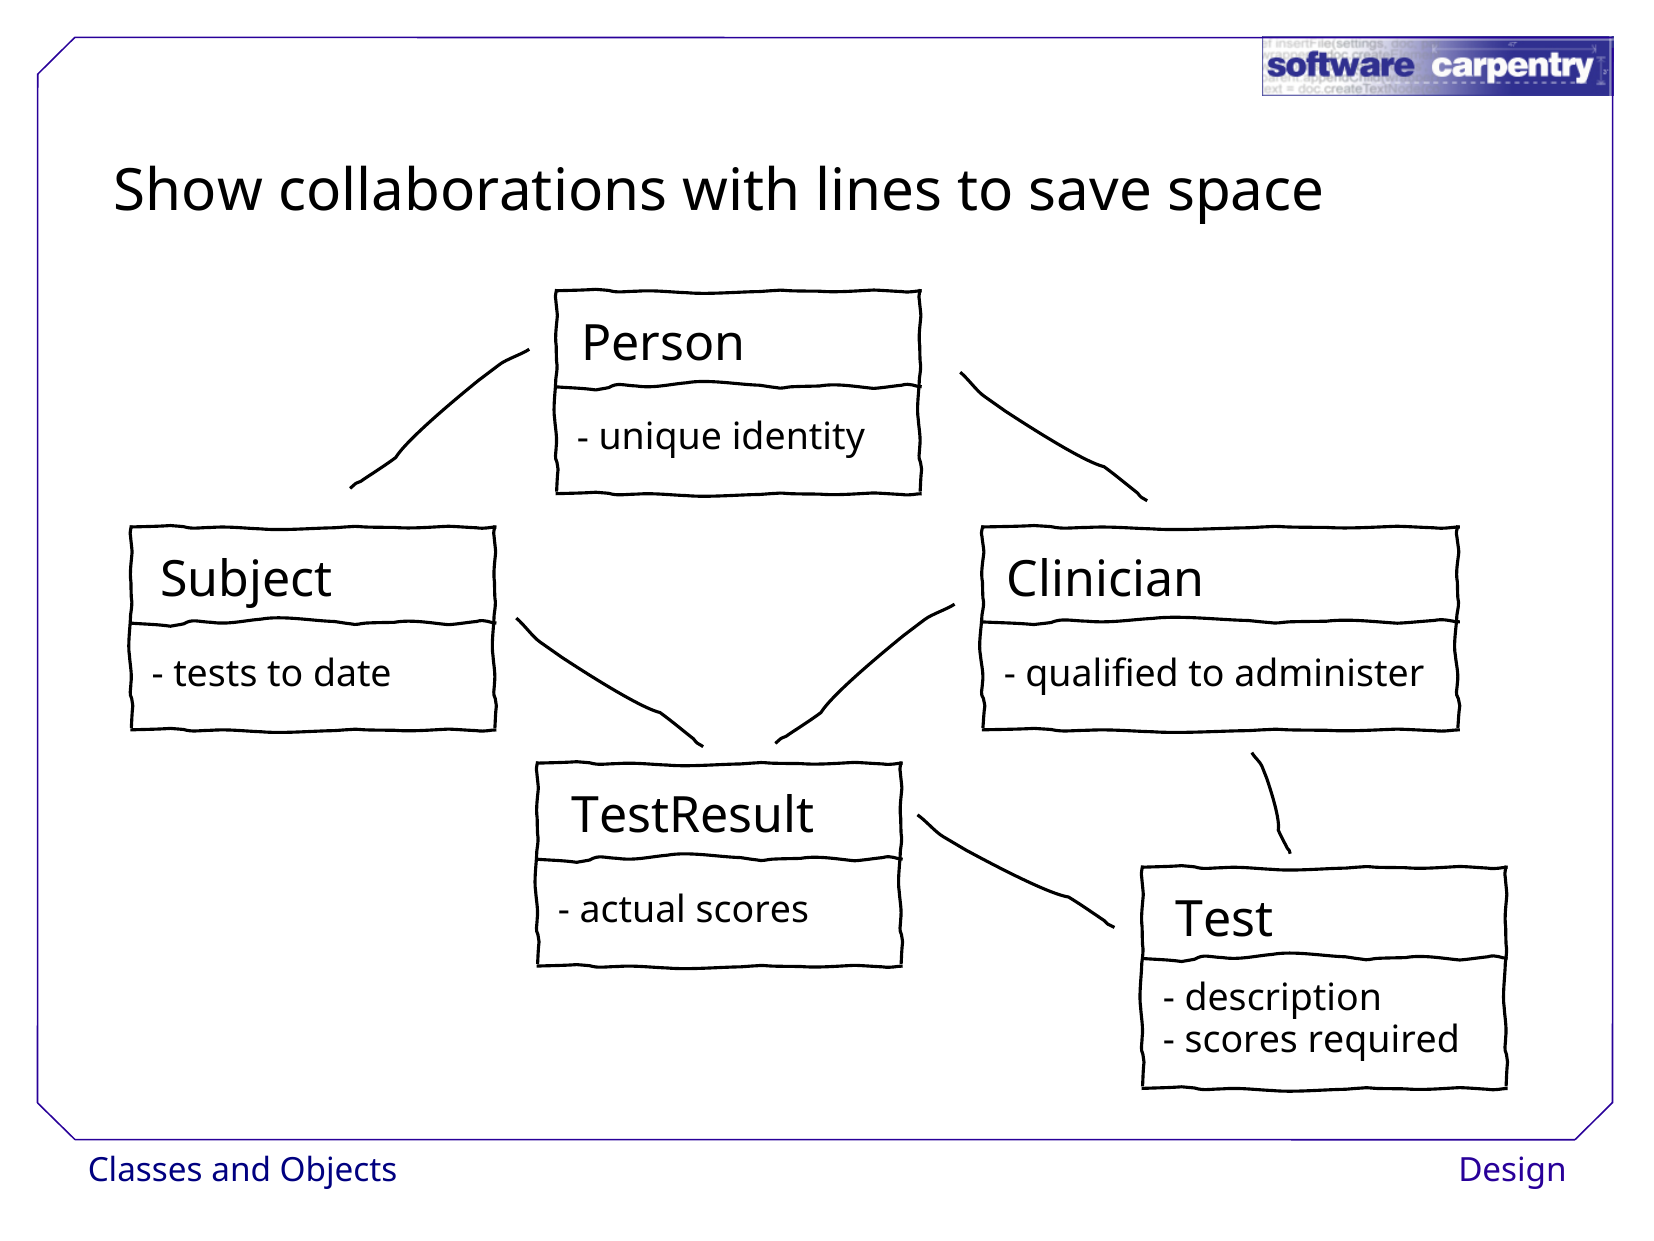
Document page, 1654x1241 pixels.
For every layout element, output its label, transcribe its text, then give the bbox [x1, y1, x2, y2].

text_box tests to date [136, 644, 478, 703]
picture [1262, 36, 1614, 96]
text_box description - scores required [1148, 969, 1489, 1069]
text_box Test [1160, 884, 1289, 956]
text_box qualified to administer [988, 645, 1460, 703]
text_box Person [566, 308, 761, 380]
text_box Show collaborations with lines to save space [99, 109, 1517, 231]
text_box actual scores [543, 881, 884, 939]
text_box Subject [145, 544, 348, 616]
text_box unique identity [562, 408, 903, 467]
text_box Clinician [992, 544, 1220, 616]
text_box TestResult [556, 780, 830, 852]
